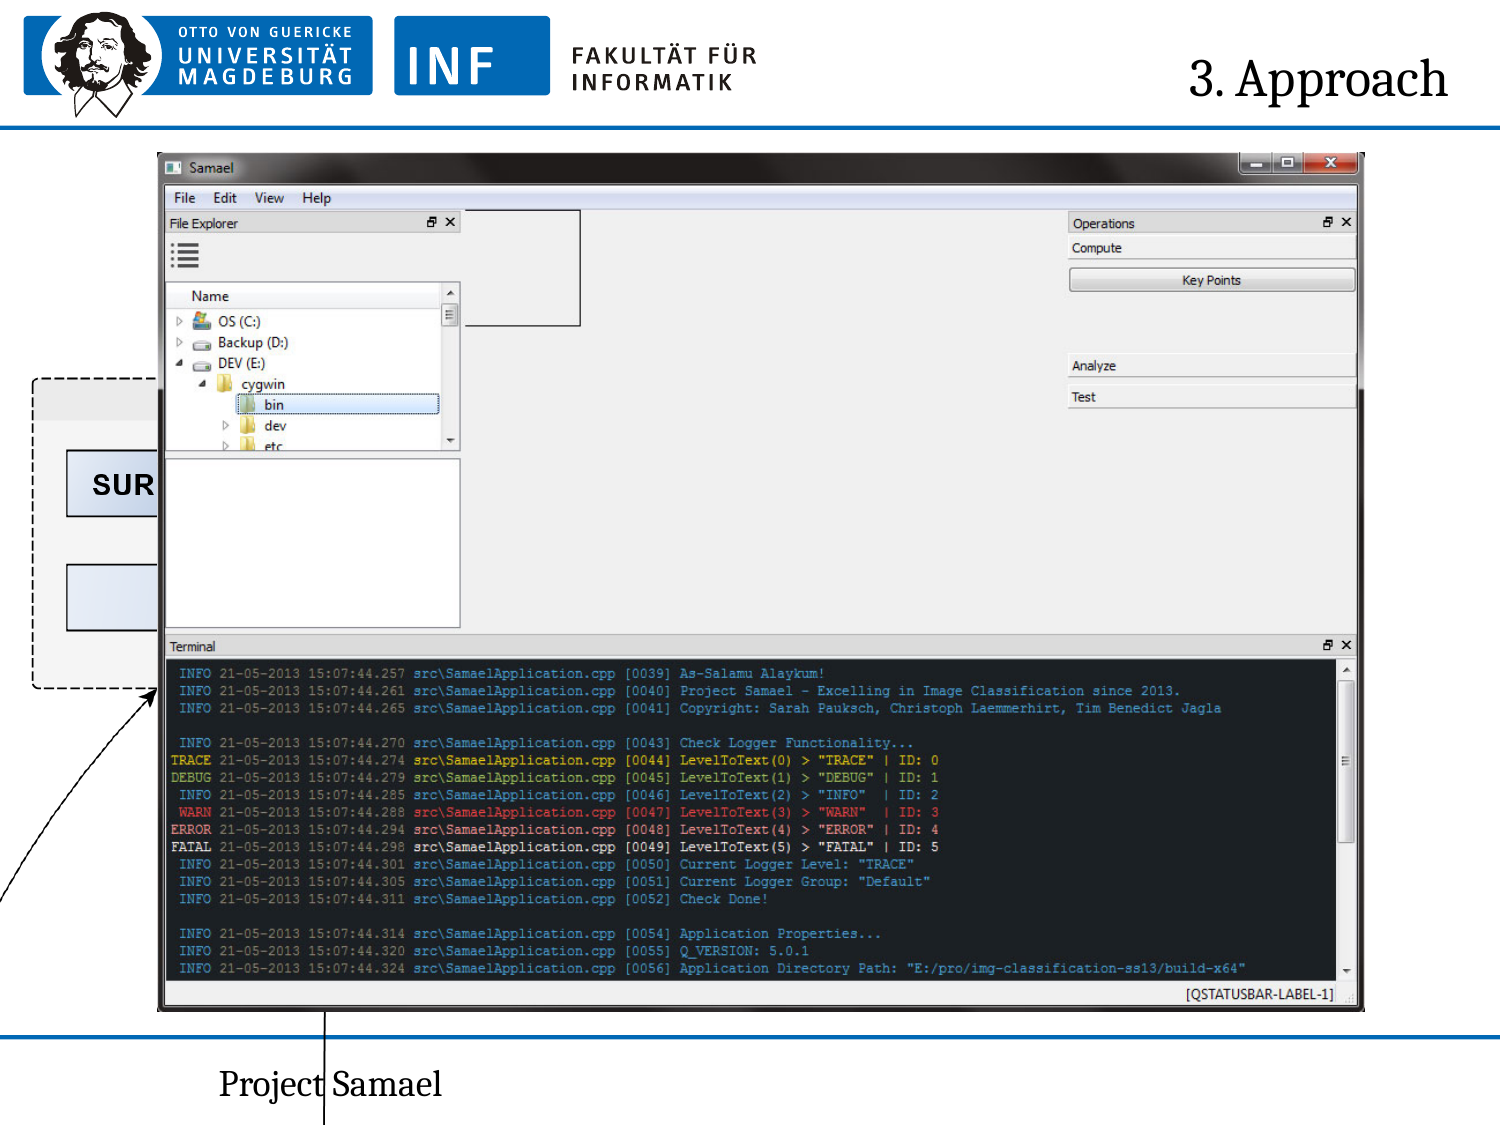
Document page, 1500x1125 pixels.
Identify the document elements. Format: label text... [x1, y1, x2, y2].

text_box 3. Approach [779, 35, 1465, 116]
picture [0, 152, 1365, 1125]
